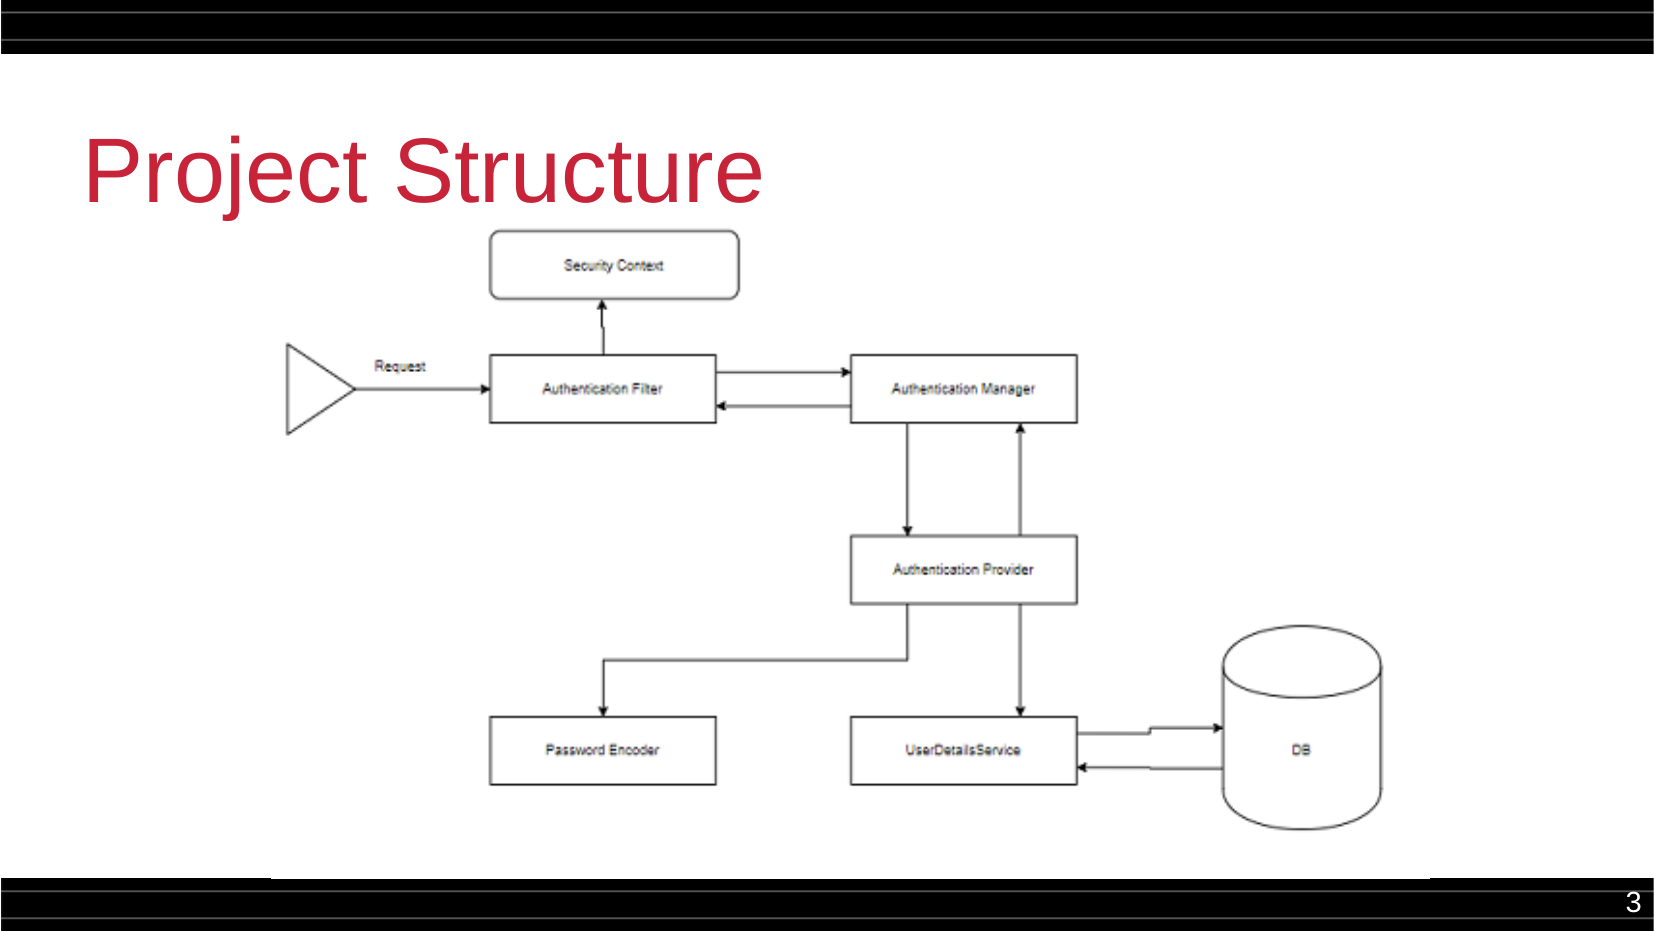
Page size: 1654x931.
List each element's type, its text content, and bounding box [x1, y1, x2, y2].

picture [1, 0, 1654, 54]
title Project Structure [82, 92, 1571, 249]
picture [1, 221, 1654, 931]
